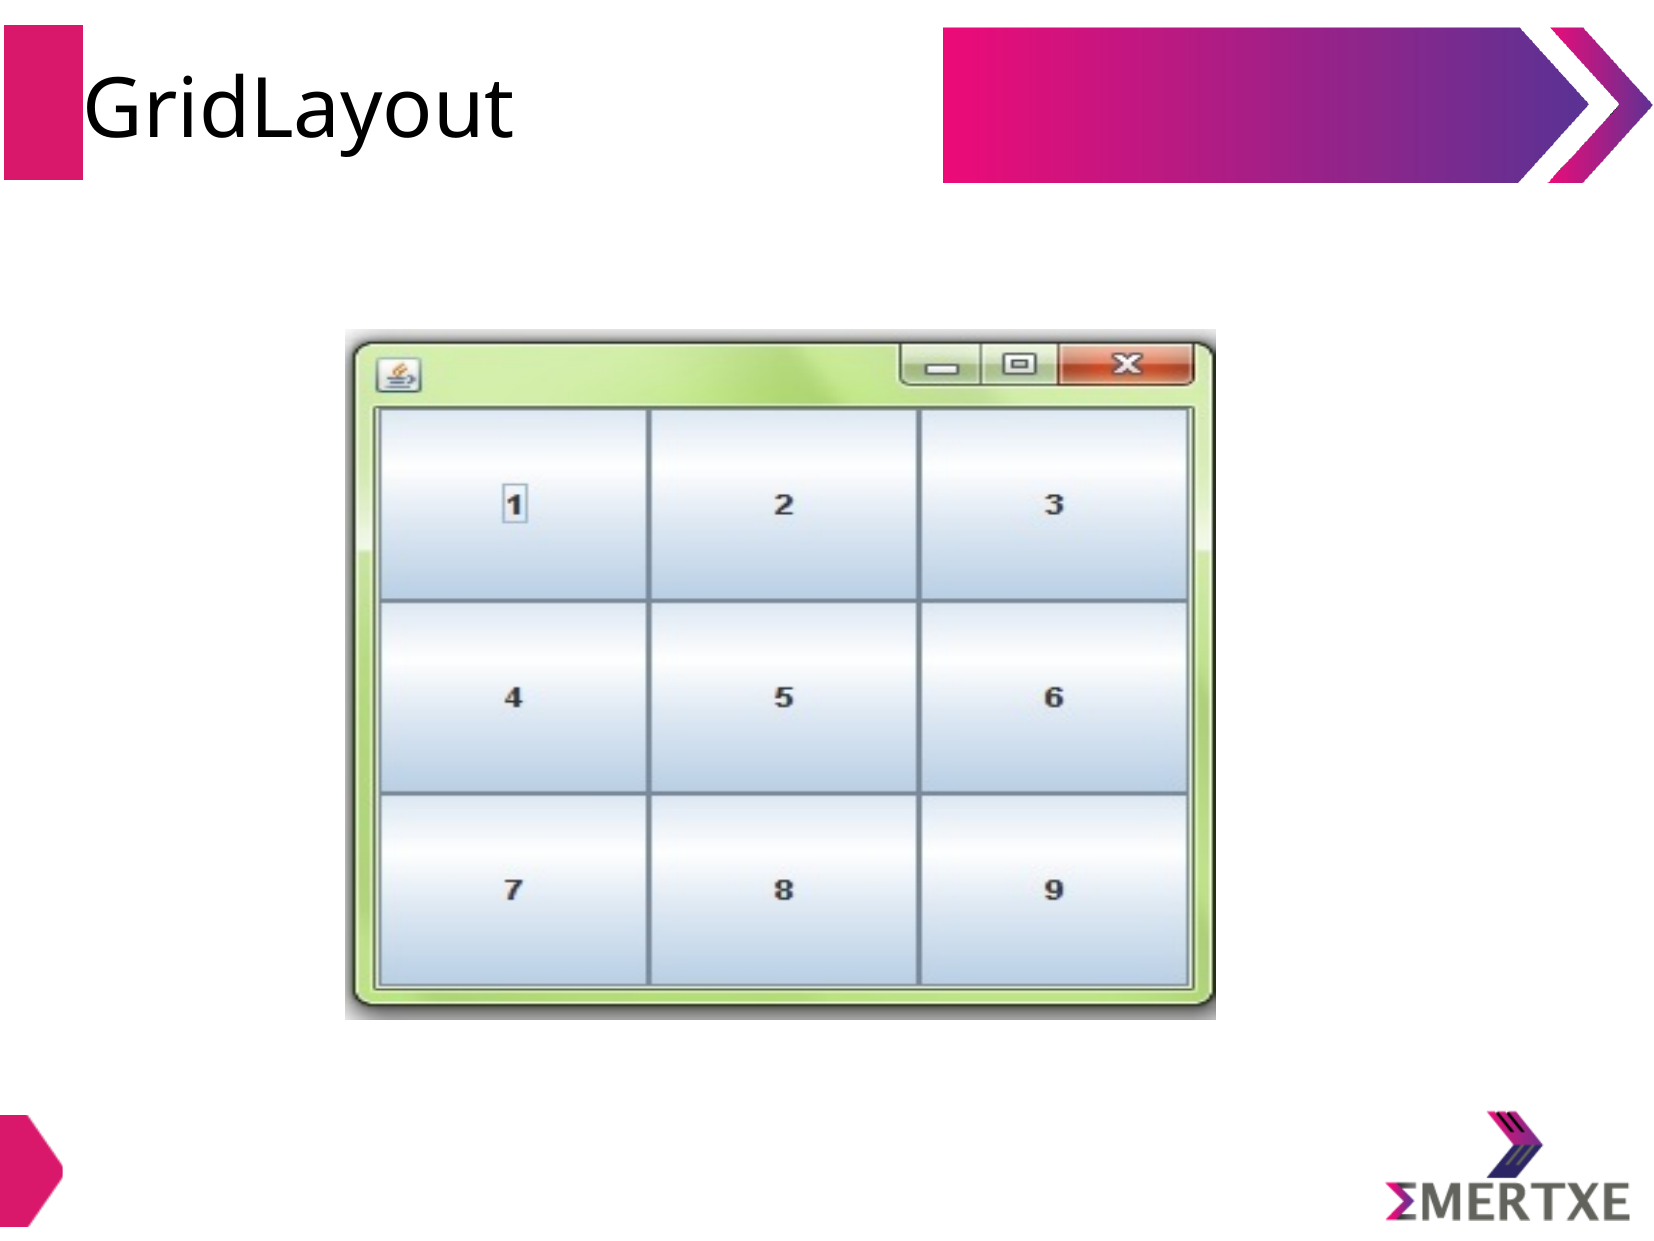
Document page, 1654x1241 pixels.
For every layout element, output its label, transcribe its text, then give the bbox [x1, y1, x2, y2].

picture [1385, 1107, 1631, 1221]
title GridLayout [82, 2, 1571, 210]
picture [1571, 27, 1653, 183]
picture [345, 329, 1216, 1021]
